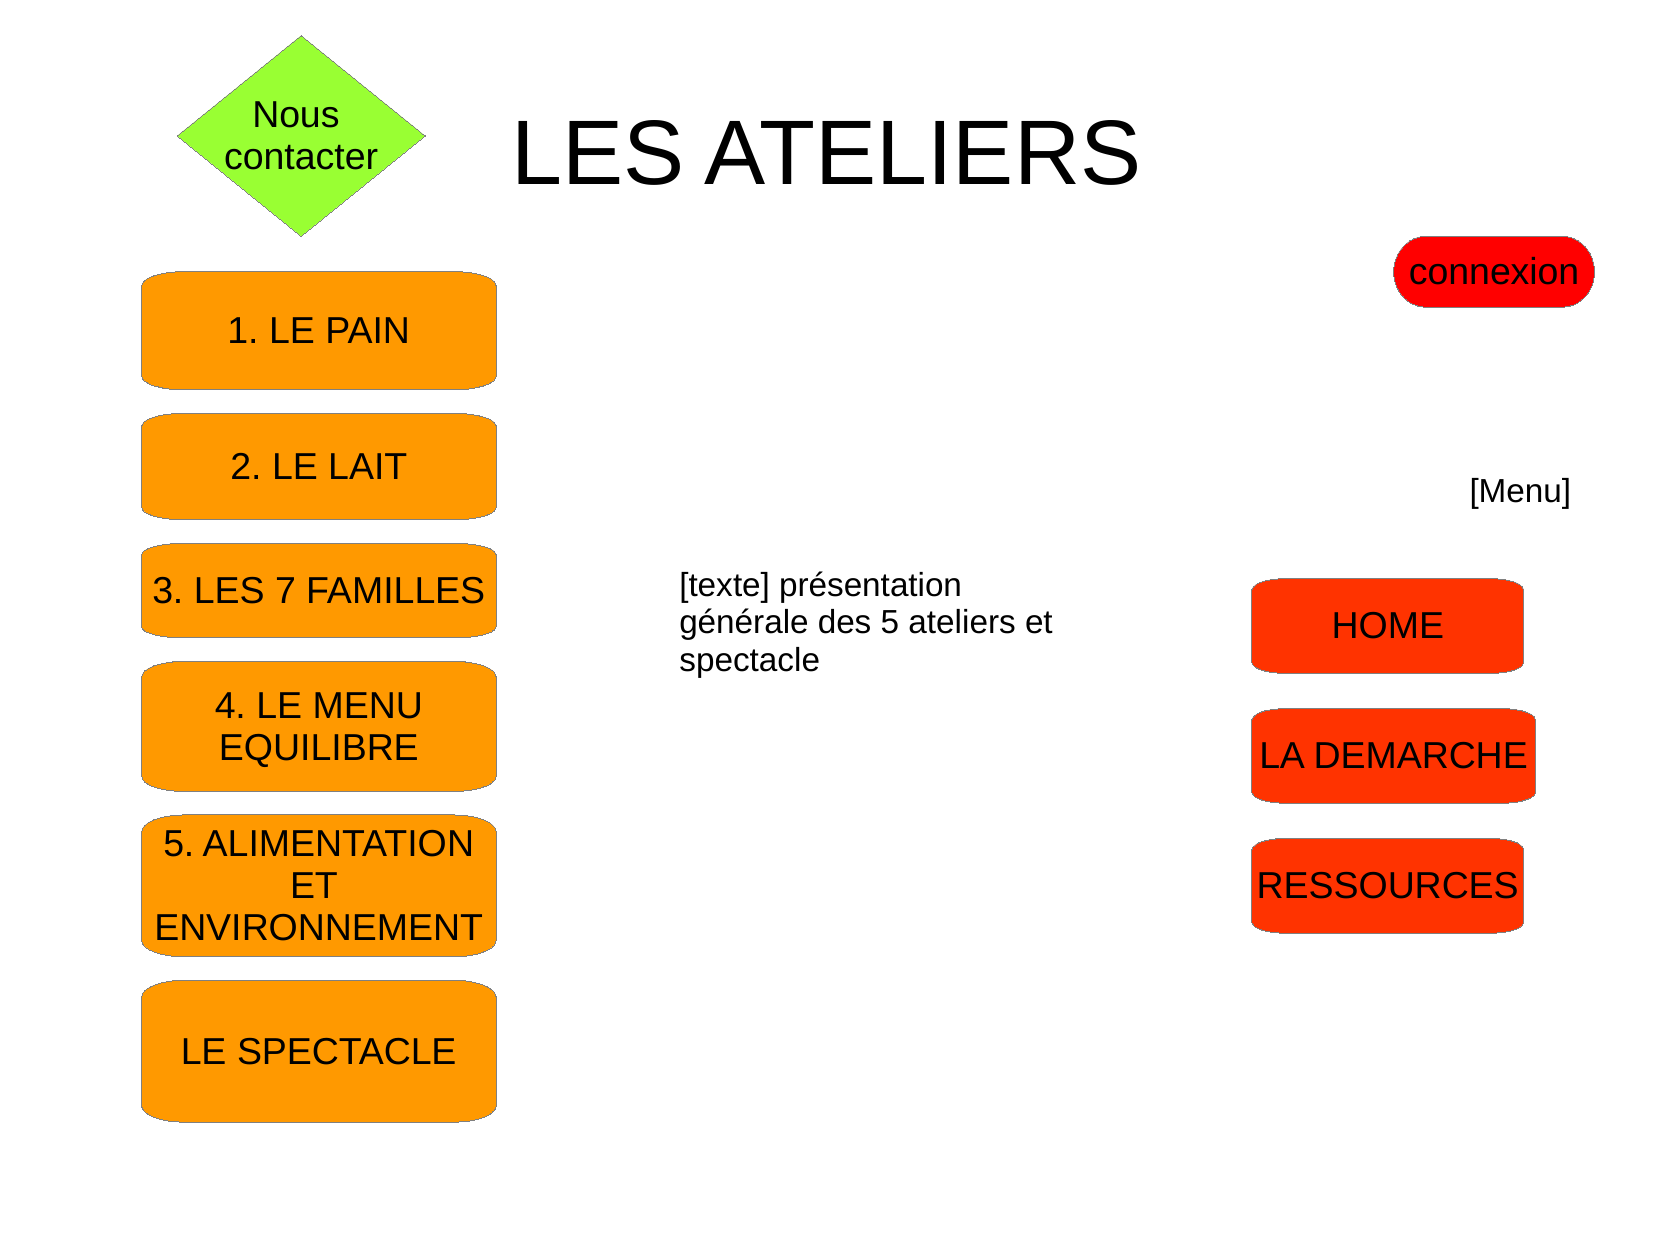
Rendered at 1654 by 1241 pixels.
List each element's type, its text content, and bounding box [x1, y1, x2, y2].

text_box 4. LE MENU EQUILIBRE [141, 661, 497, 792]
text_box 3. LES 7 FAMILLES [141, 543, 497, 638]
text_box Nous contacter [177, 35, 426, 237]
text_box HOME [1251, 578, 1524, 674]
text_box 5. ALIMENTATION ET ENVIRONNEMENT [141, 814, 497, 957]
title LES ATELIERS [82, 49, 1571, 257]
list [Menu] [1169, 472, 1572, 981]
text_box LE SPECTACLE [141, 980, 497, 1123]
text_box connexion [1393, 236, 1595, 308]
text_box 2. LE LAIT [141, 413, 497, 520]
text_box LA DEMARCHE [1251, 708, 1536, 804]
text_box RESSOURCES [1251, 838, 1524, 934]
list [texte] présentation générale des 5 ateliers et spectacle [608, 566, 1087, 783]
text_box 1. LE PAIN [141, 271, 497, 390]
